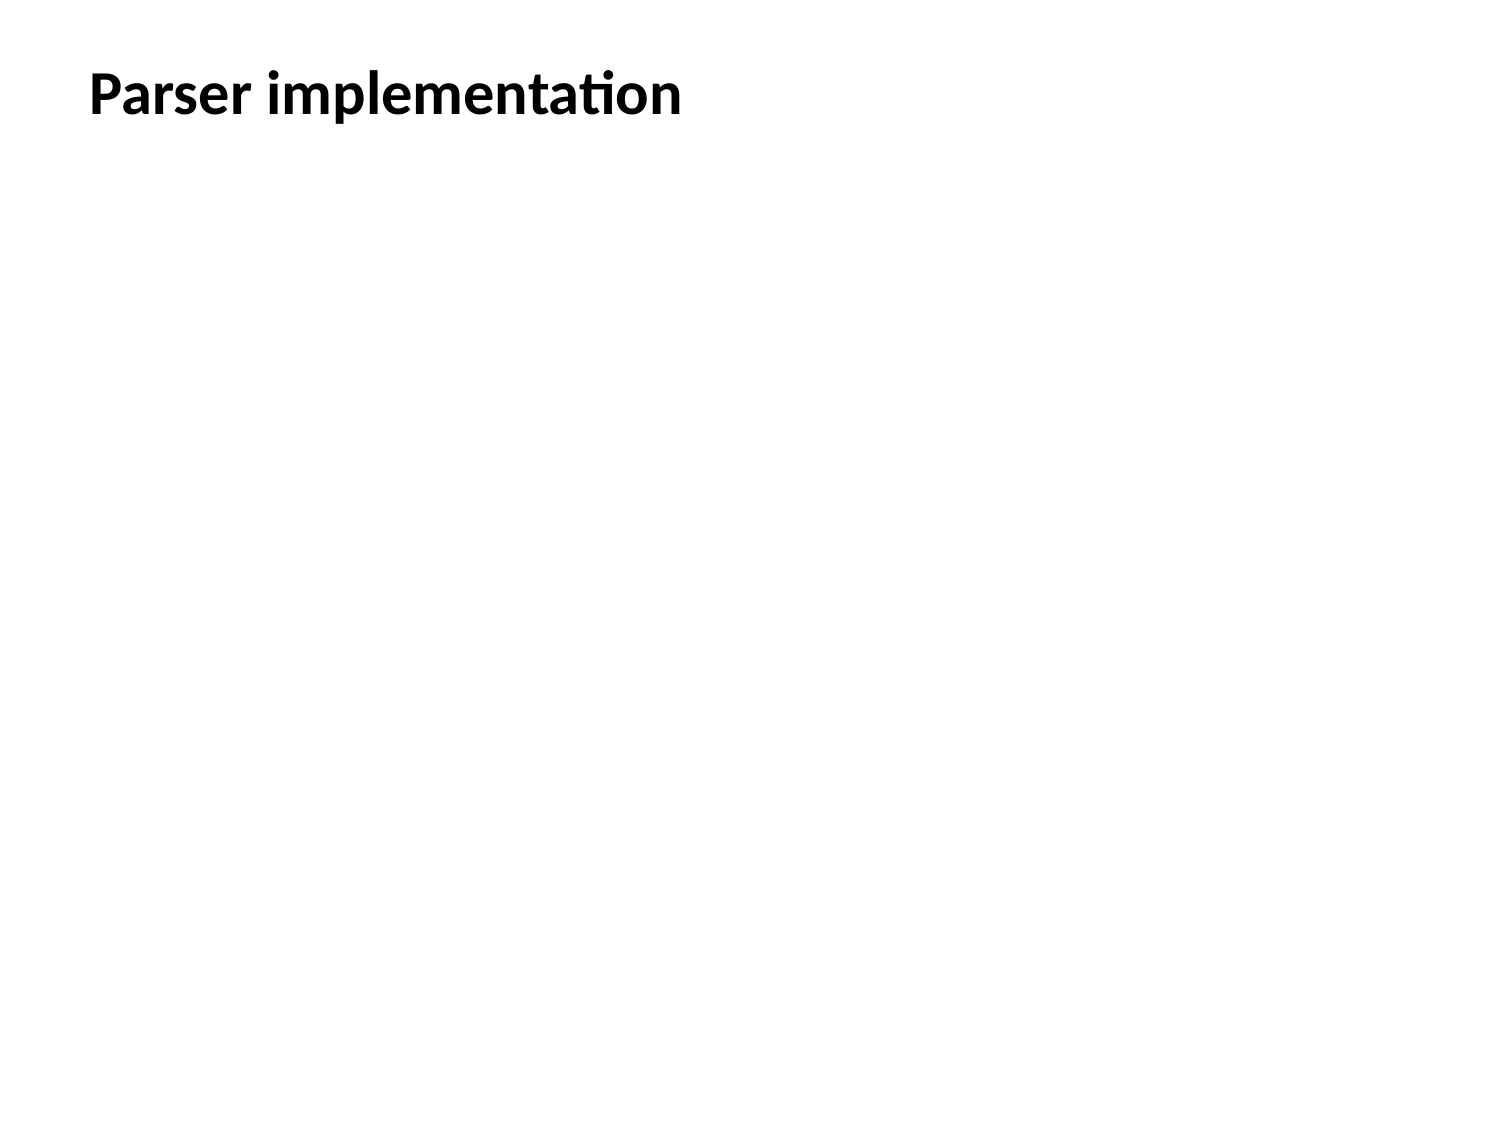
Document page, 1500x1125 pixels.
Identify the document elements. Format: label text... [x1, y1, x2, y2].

title Parser implementation [75, 45, 1425, 233]
